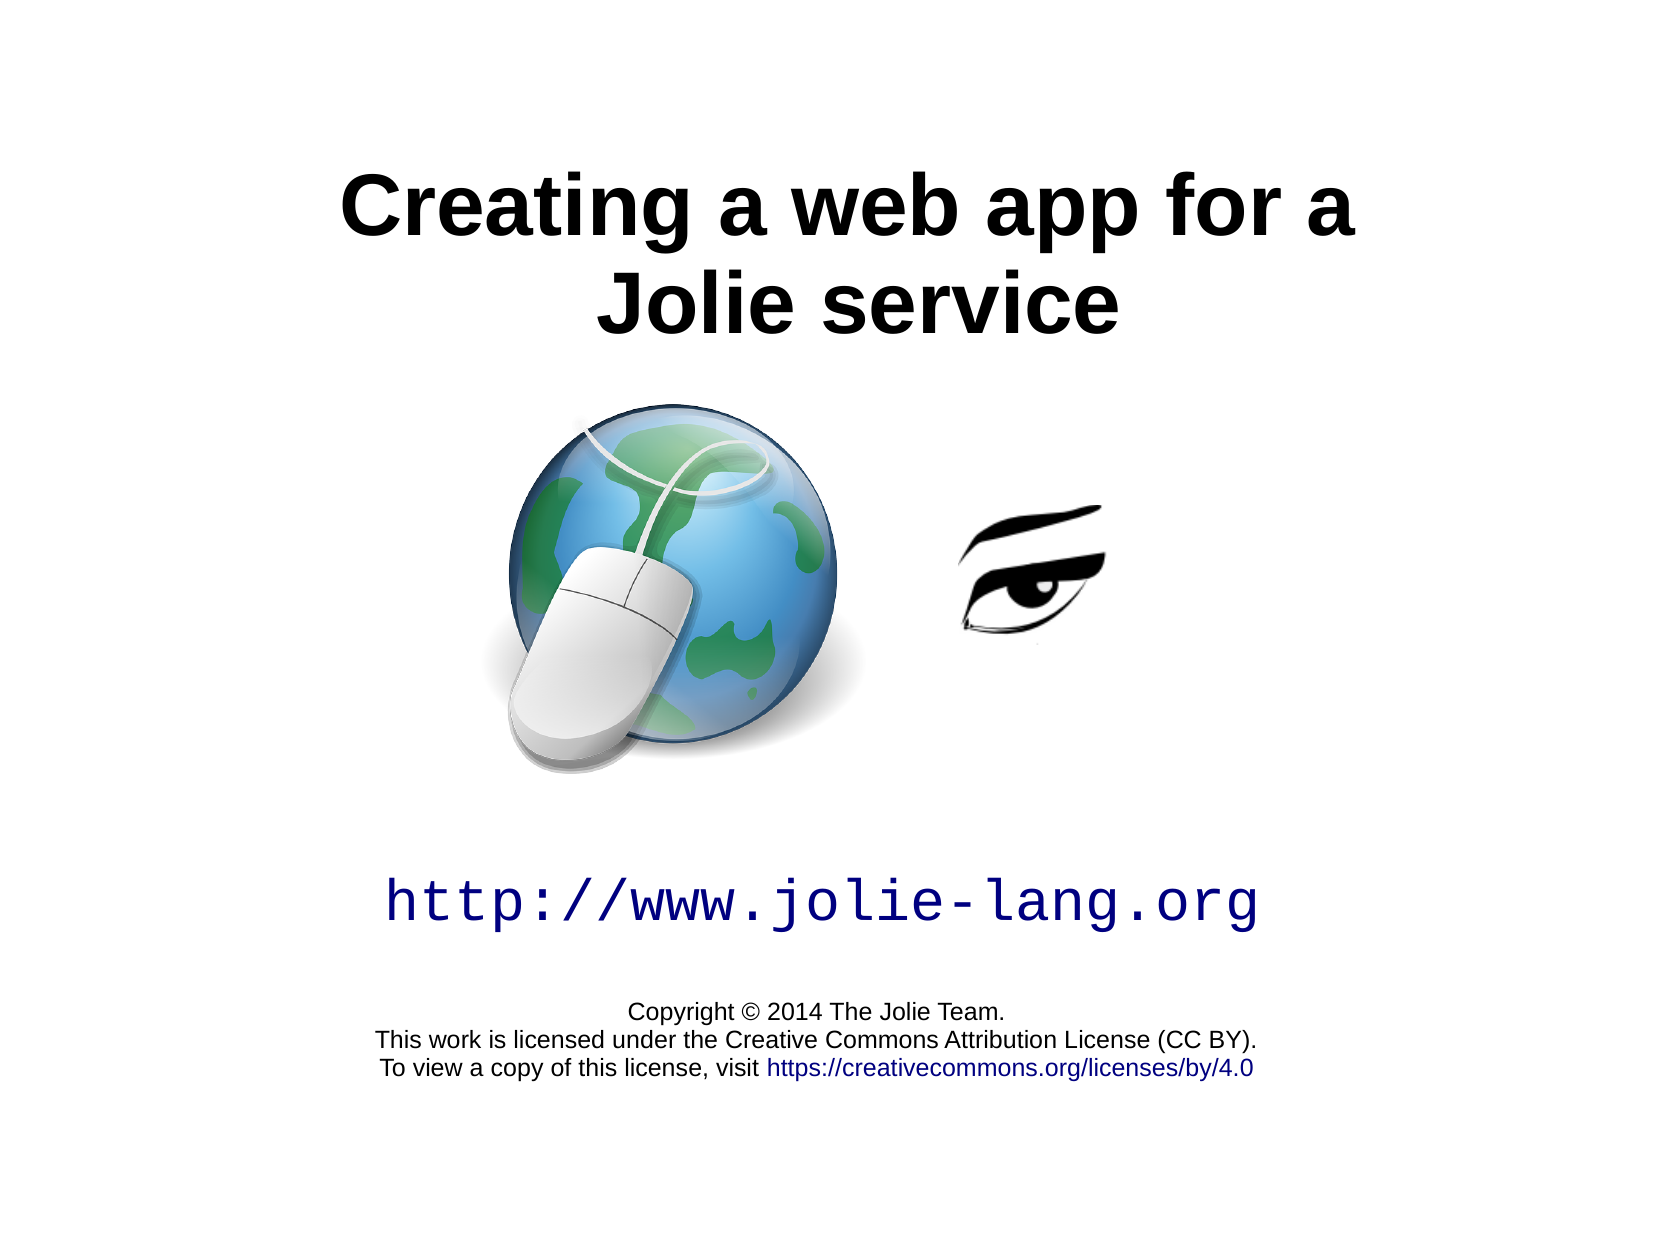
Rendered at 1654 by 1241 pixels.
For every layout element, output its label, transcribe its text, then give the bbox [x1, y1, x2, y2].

text_box Copyright © 2014 The Jolie Team. This work is licensed under the Creative Commons Attribution License (CC BY). To view a copy of this license, visit https://creativecommons.org/licenses/by/4.0 [360, 990, 1276, 1090]
picture [480, 404, 867, 774]
text_box Creating a web app for a Jolie service [324, 149, 1396, 361]
picture [958, 505, 1111, 646]
text_box http://www.jolie-lang.org [370, 864, 1276, 946]
